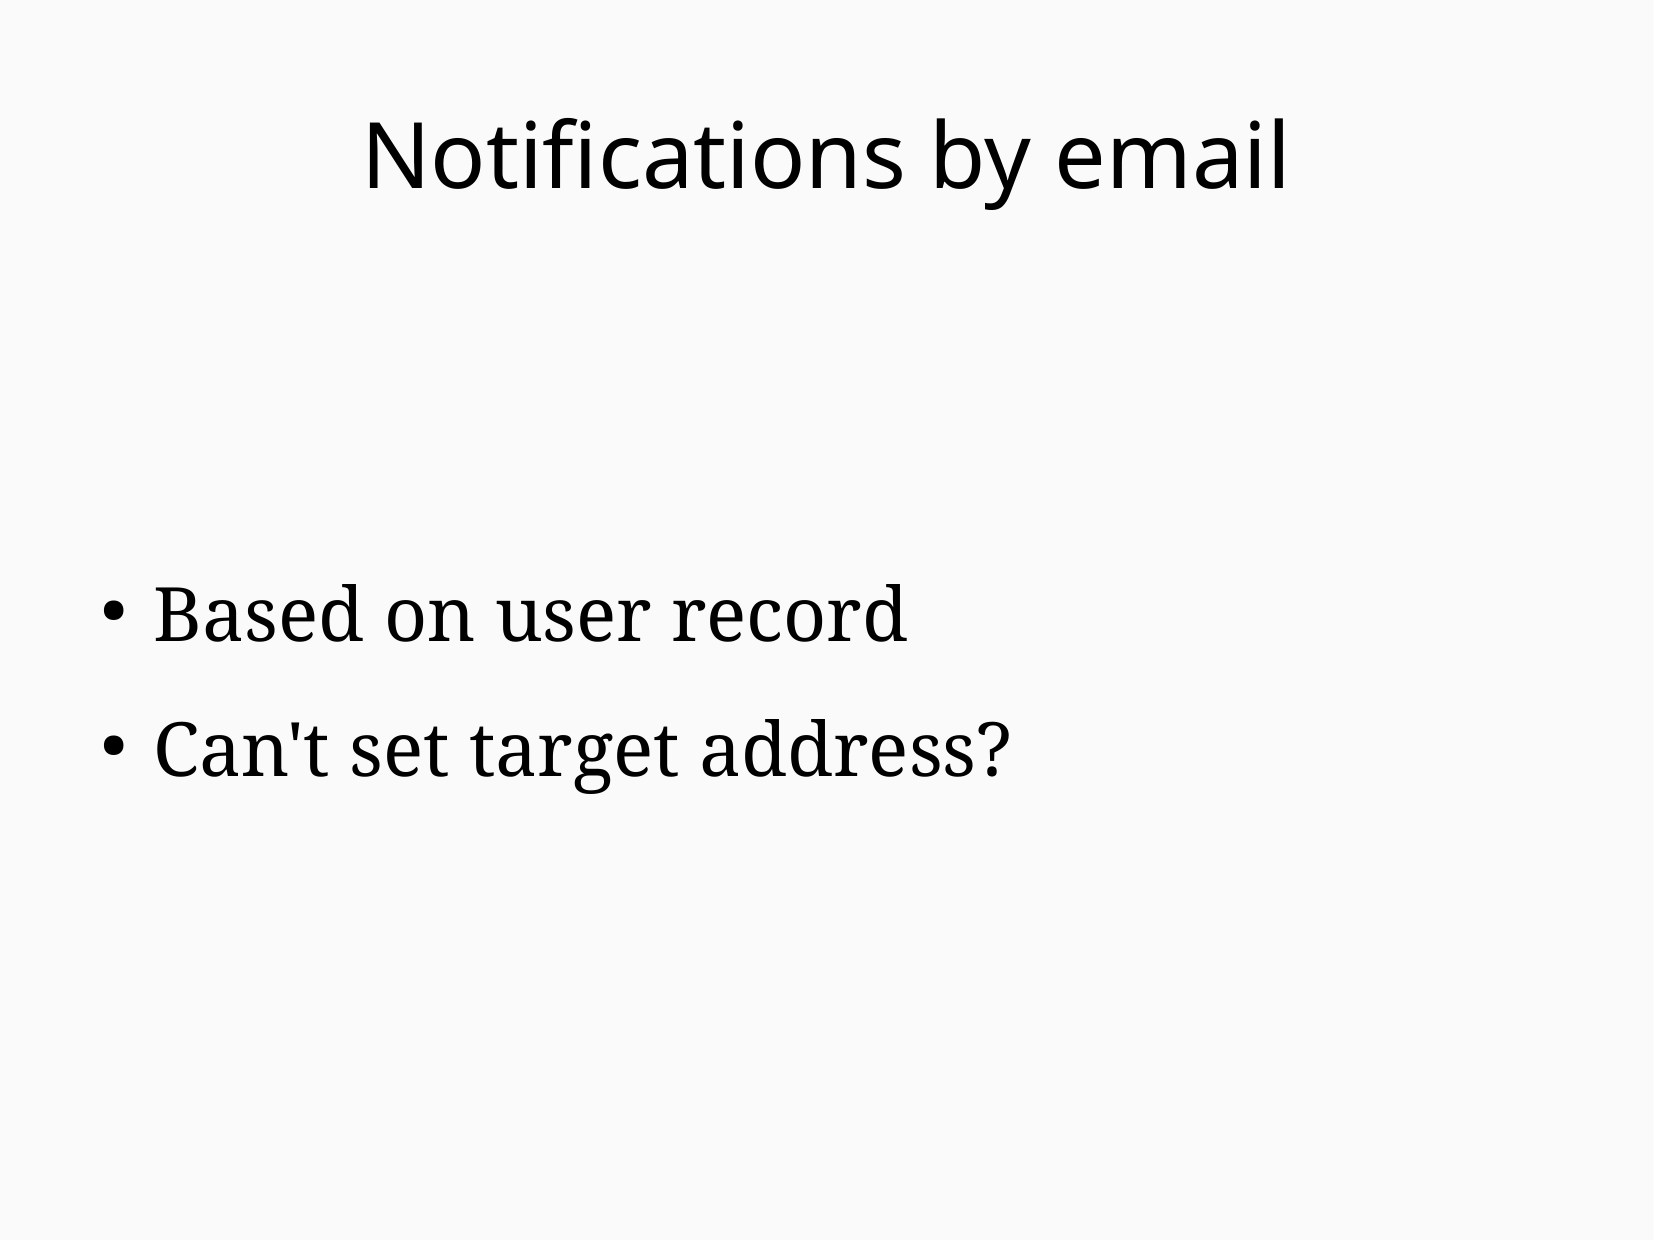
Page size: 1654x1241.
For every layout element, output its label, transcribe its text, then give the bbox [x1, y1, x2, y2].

title Notifications by email [82, 49, 1571, 257]
list Based on user record Can't set target address? [82, 290, 1571, 1010]
